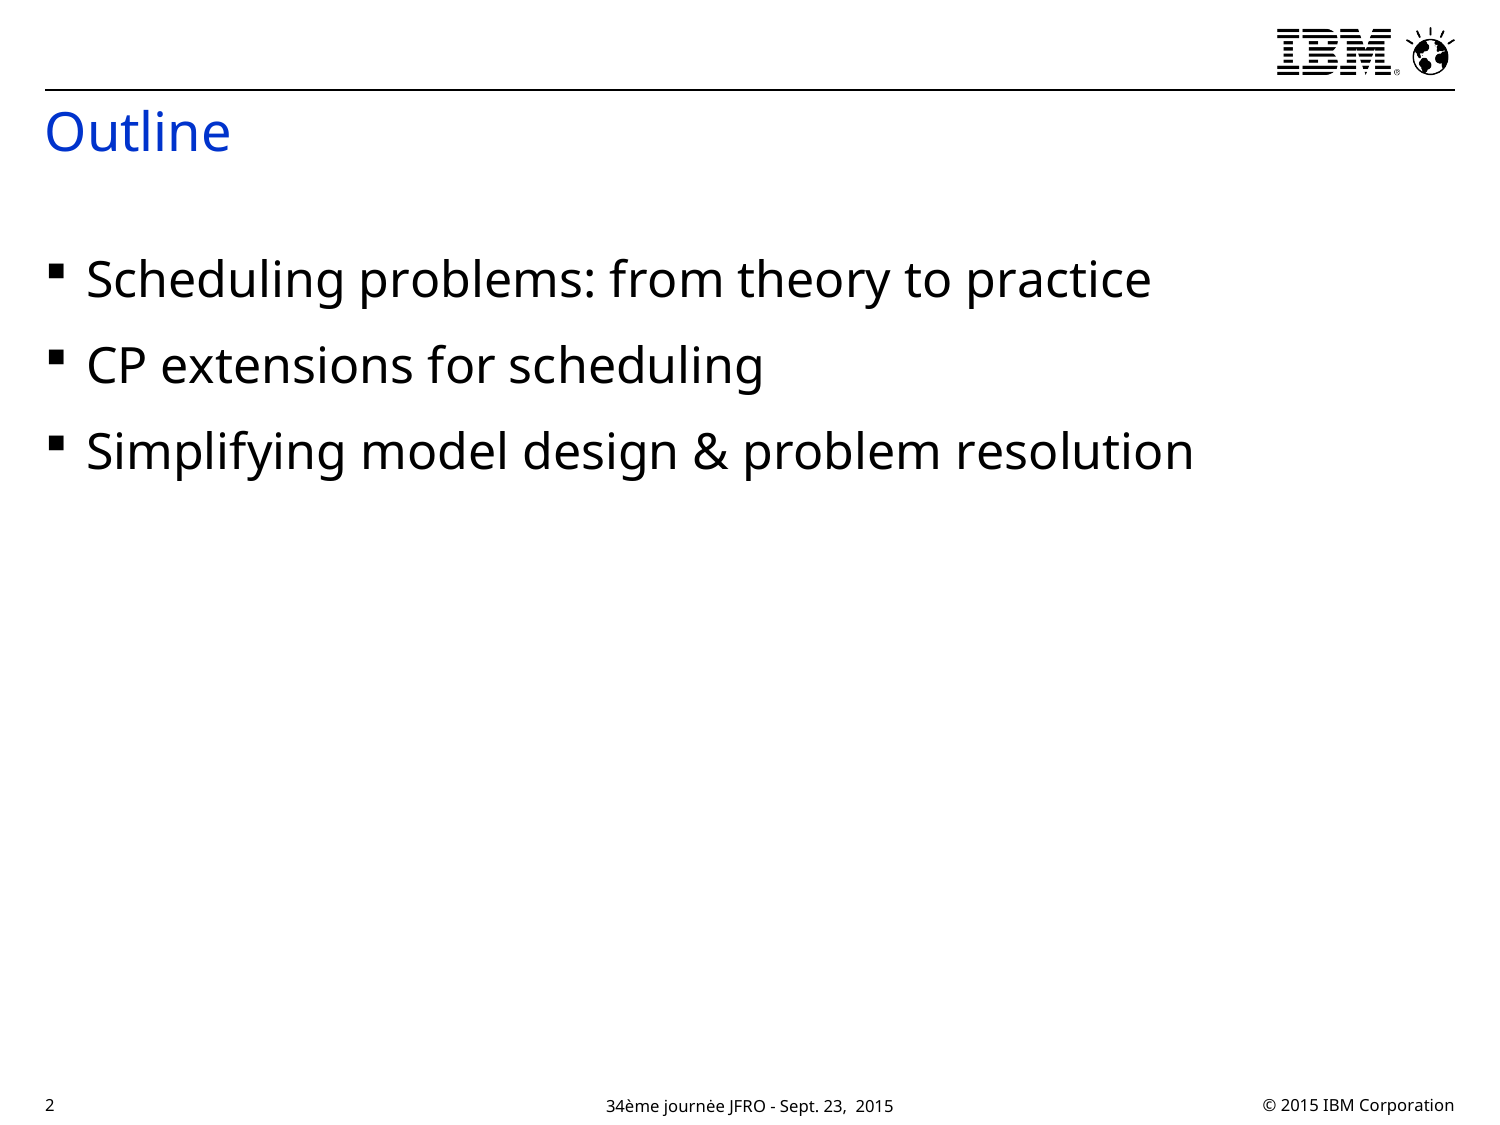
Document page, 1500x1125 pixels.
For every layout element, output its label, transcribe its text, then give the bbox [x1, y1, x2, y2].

picture [1260, 10, 1468, 90]
list Scheduling problems: from theory to practice CP extensions for scheduling Simplifying model design & problem resolution [29, 239, 1455, 1066]
title Outline [29, 97, 1455, 203]
